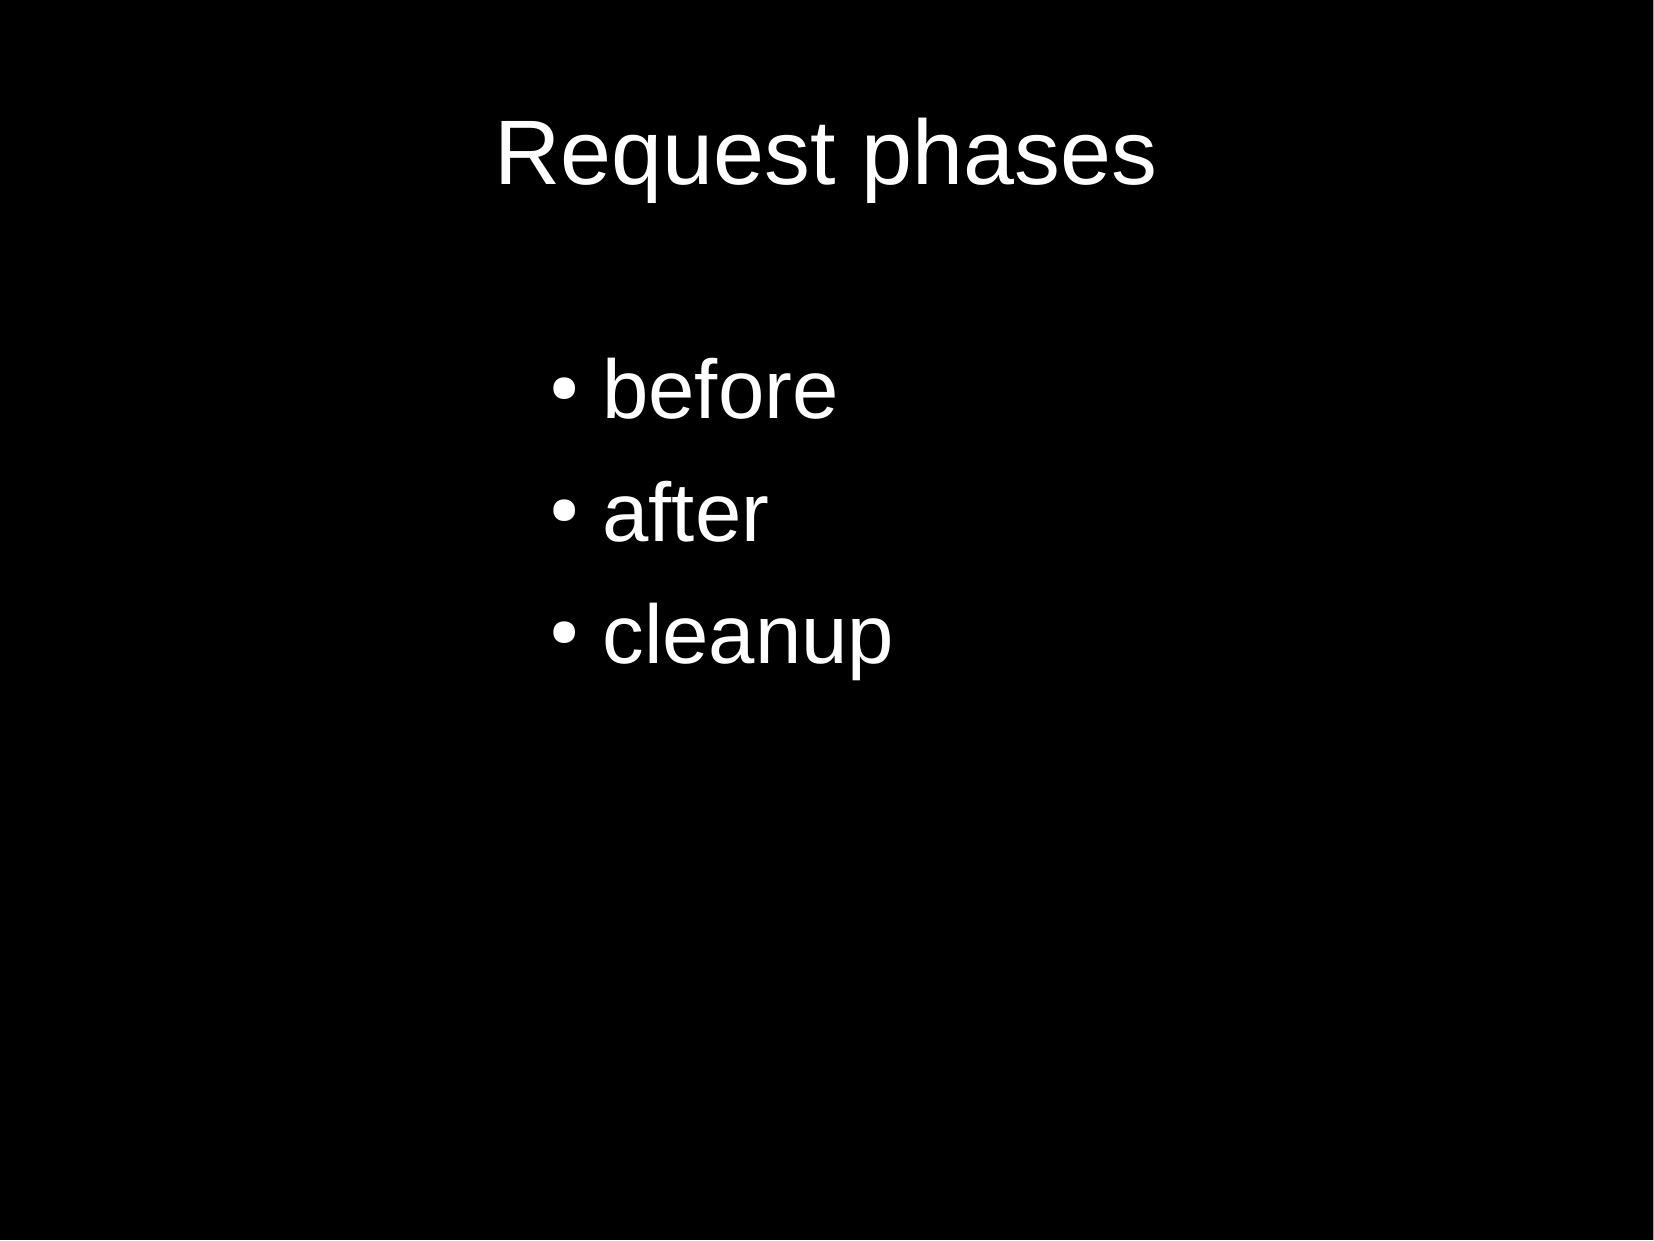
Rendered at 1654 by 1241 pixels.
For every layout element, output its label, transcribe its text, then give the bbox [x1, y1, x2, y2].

title Request phases [82, 49, 1571, 257]
list before after cleanup [531, 343, 1536, 1063]
